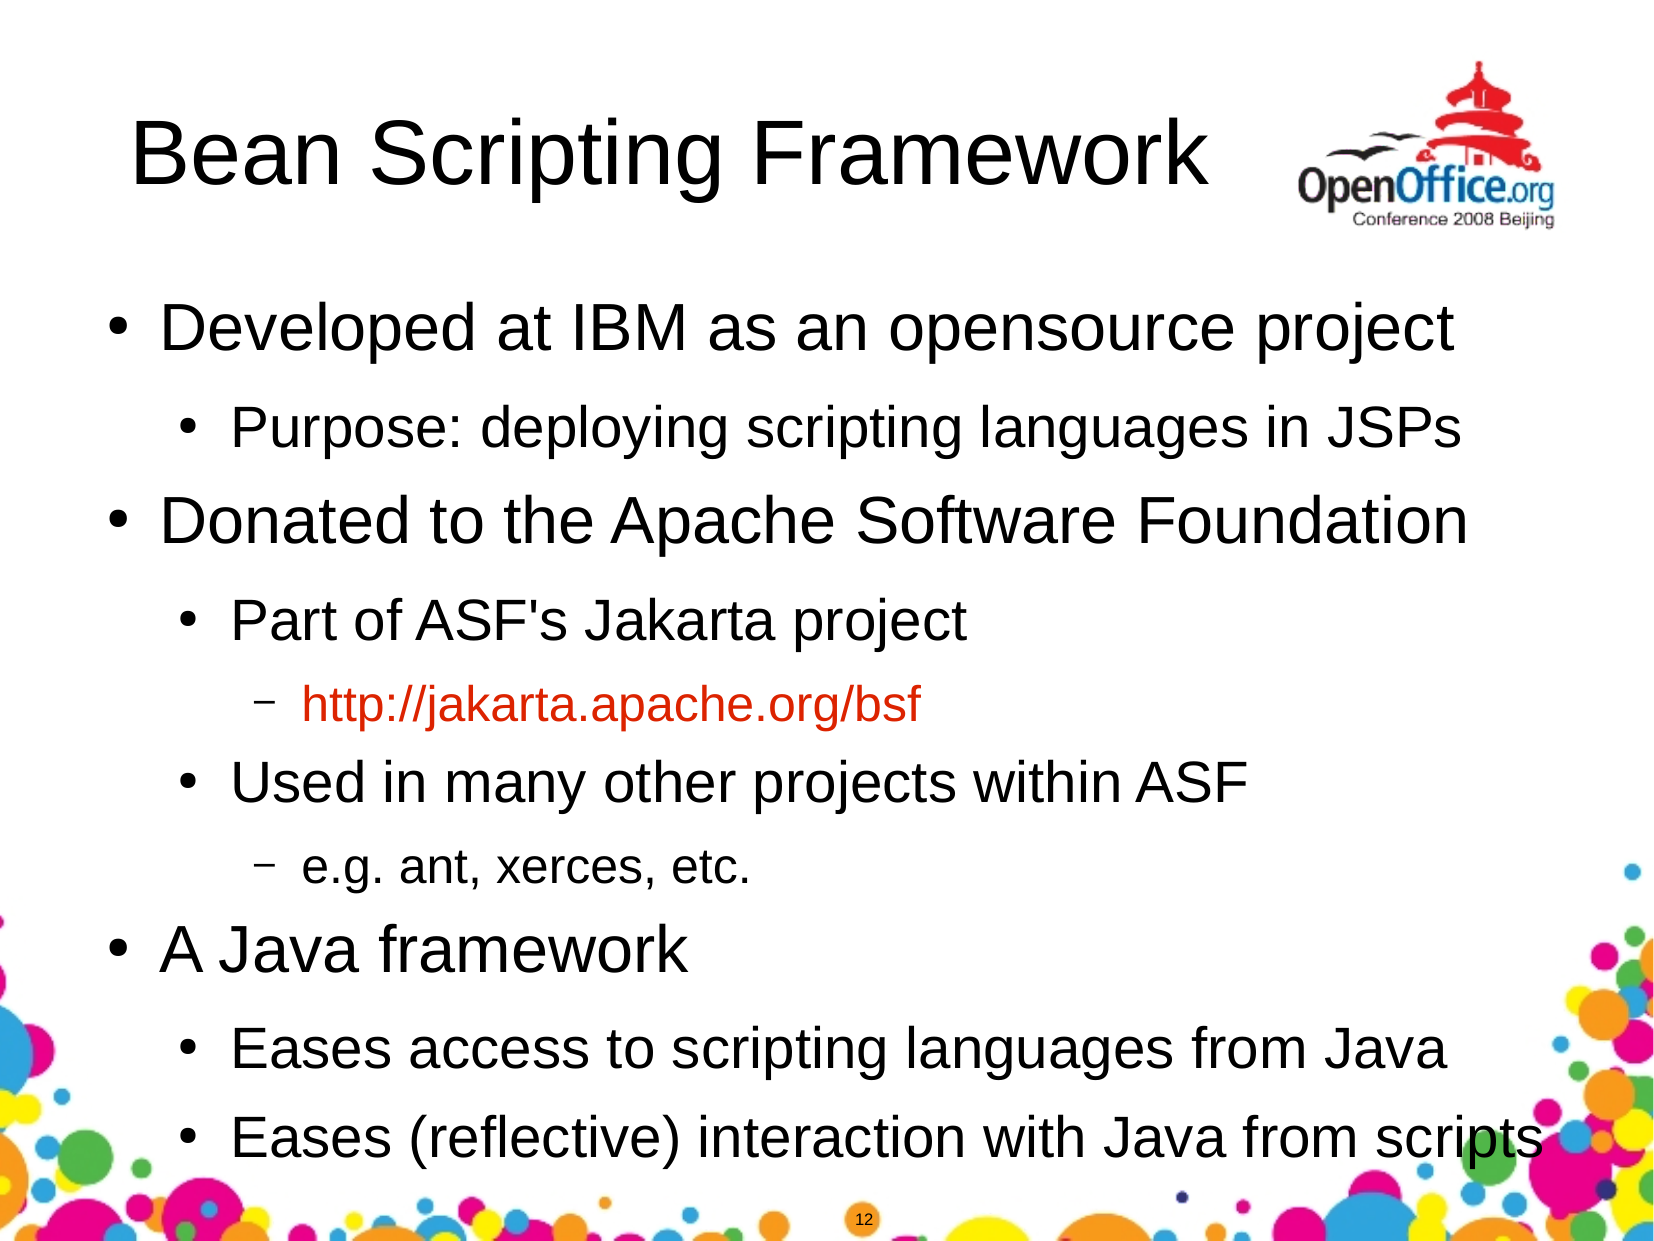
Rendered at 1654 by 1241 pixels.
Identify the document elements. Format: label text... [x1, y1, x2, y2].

title Bean Scripting Framework [82, 49, 1258, 257]
list Developed at IBM as an opensource project Purpose: deploying scripting languages in JSPs Donated to the Apache Software Foundation Part of ASF's Jakarta project http://jakarta.apache.org/bsf Used in many other projects within ASF e.g. ant, xerces, etc. A Java framework Eases access to scripting languages from Java Eases (reflective) interaction with Java from scripts [88, 290, 1577, 1216]
picture [0, 810, 1654, 1241]
picture [1285, 51, 1569, 250]
